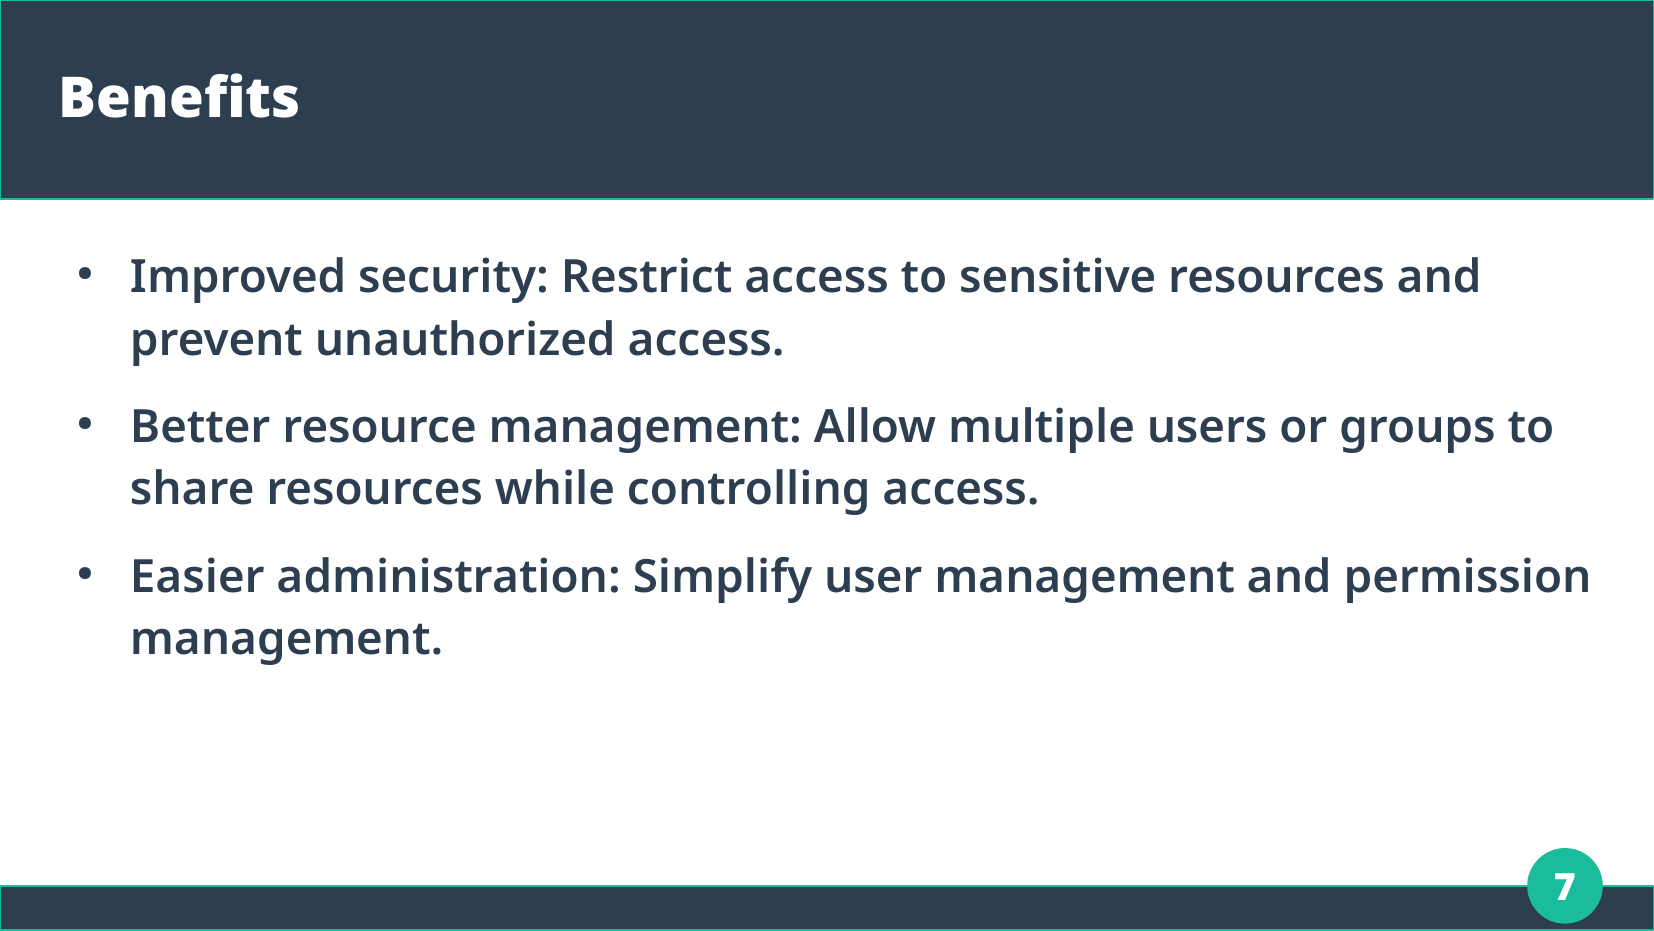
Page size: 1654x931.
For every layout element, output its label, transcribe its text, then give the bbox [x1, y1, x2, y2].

list Improved security: Restrict access to sensitive resources and prevent unauthorized access. Better resource management: Allow multiple users or groups to share resources while controlling access. Easier administration: Simplify user management and permission management. [59, 243, 1595, 864]
title Benefits [59, 37, 1595, 155]
